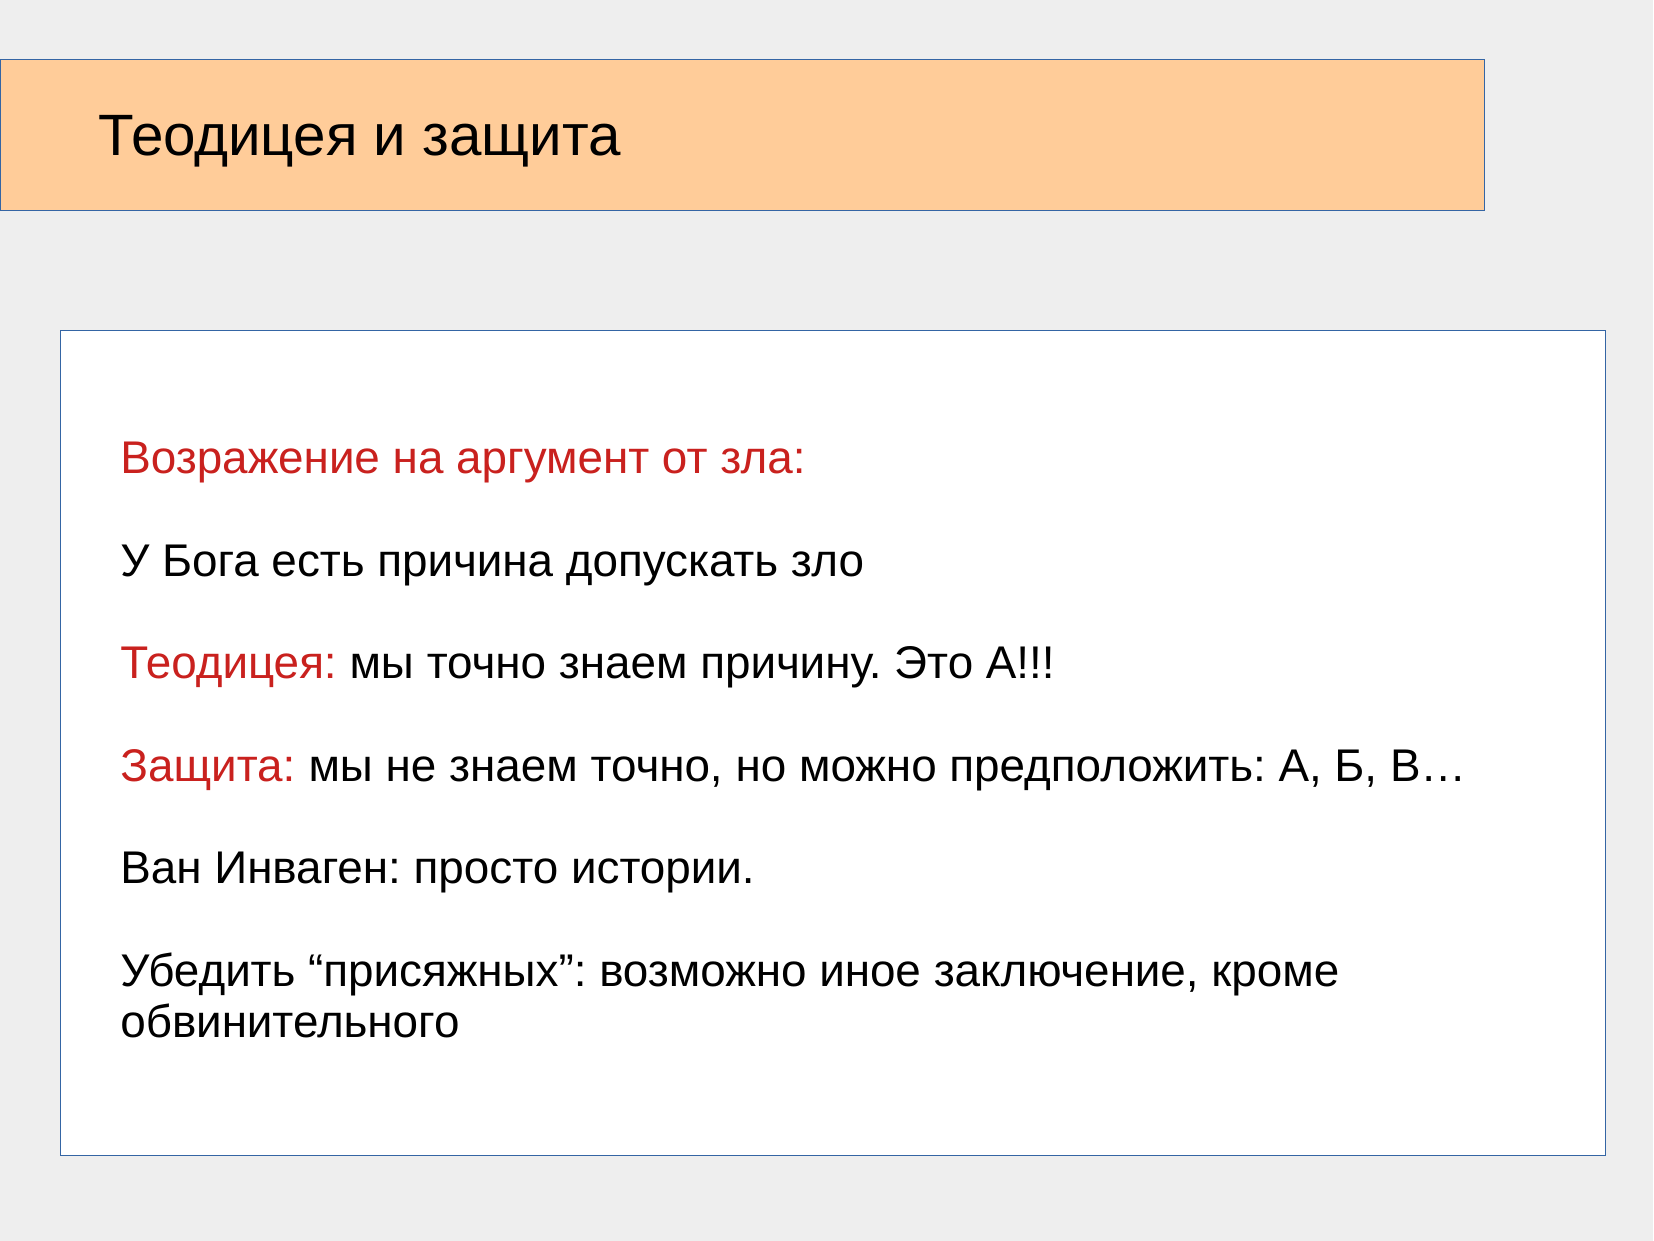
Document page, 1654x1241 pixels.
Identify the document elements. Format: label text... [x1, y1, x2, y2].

subtitle Возражение на аргумент от зла: У Бога есть причина допускать зло Теодицея: мы точно знаем причину. Это А!!! Защита: мы не знаем точно, но можно предположить: А, Б, В… Ван Инваген: просто истории. Убедить “присяжных”: возможно иное заключение, кроме обвинительного [120, 432, 1501, 1127]
text_box Теодицея и защита [0, 59, 1485, 211]
text_box [60, 330, 1606, 1156]
